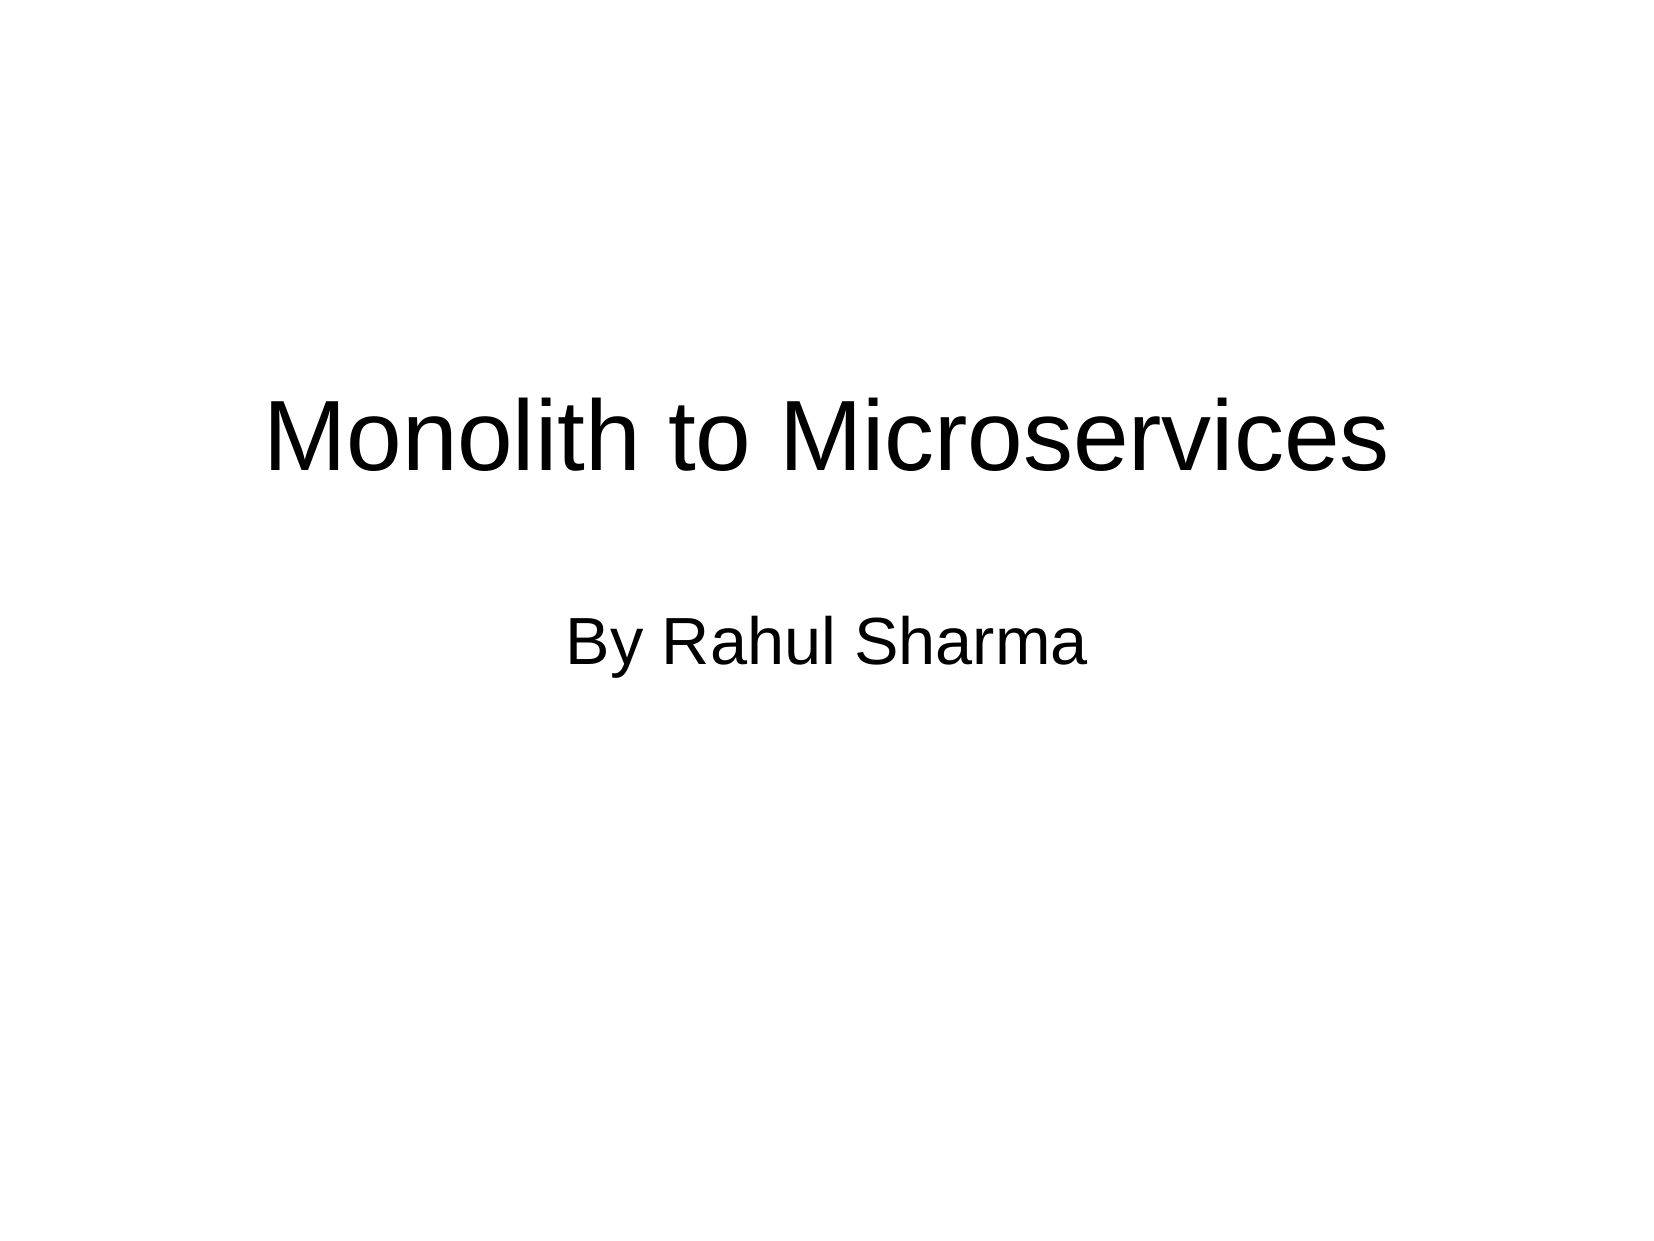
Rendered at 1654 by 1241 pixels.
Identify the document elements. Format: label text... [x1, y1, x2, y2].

subtitle Monolith to Microservices By Rahul Sharma [82, 49, 1571, 1010]
